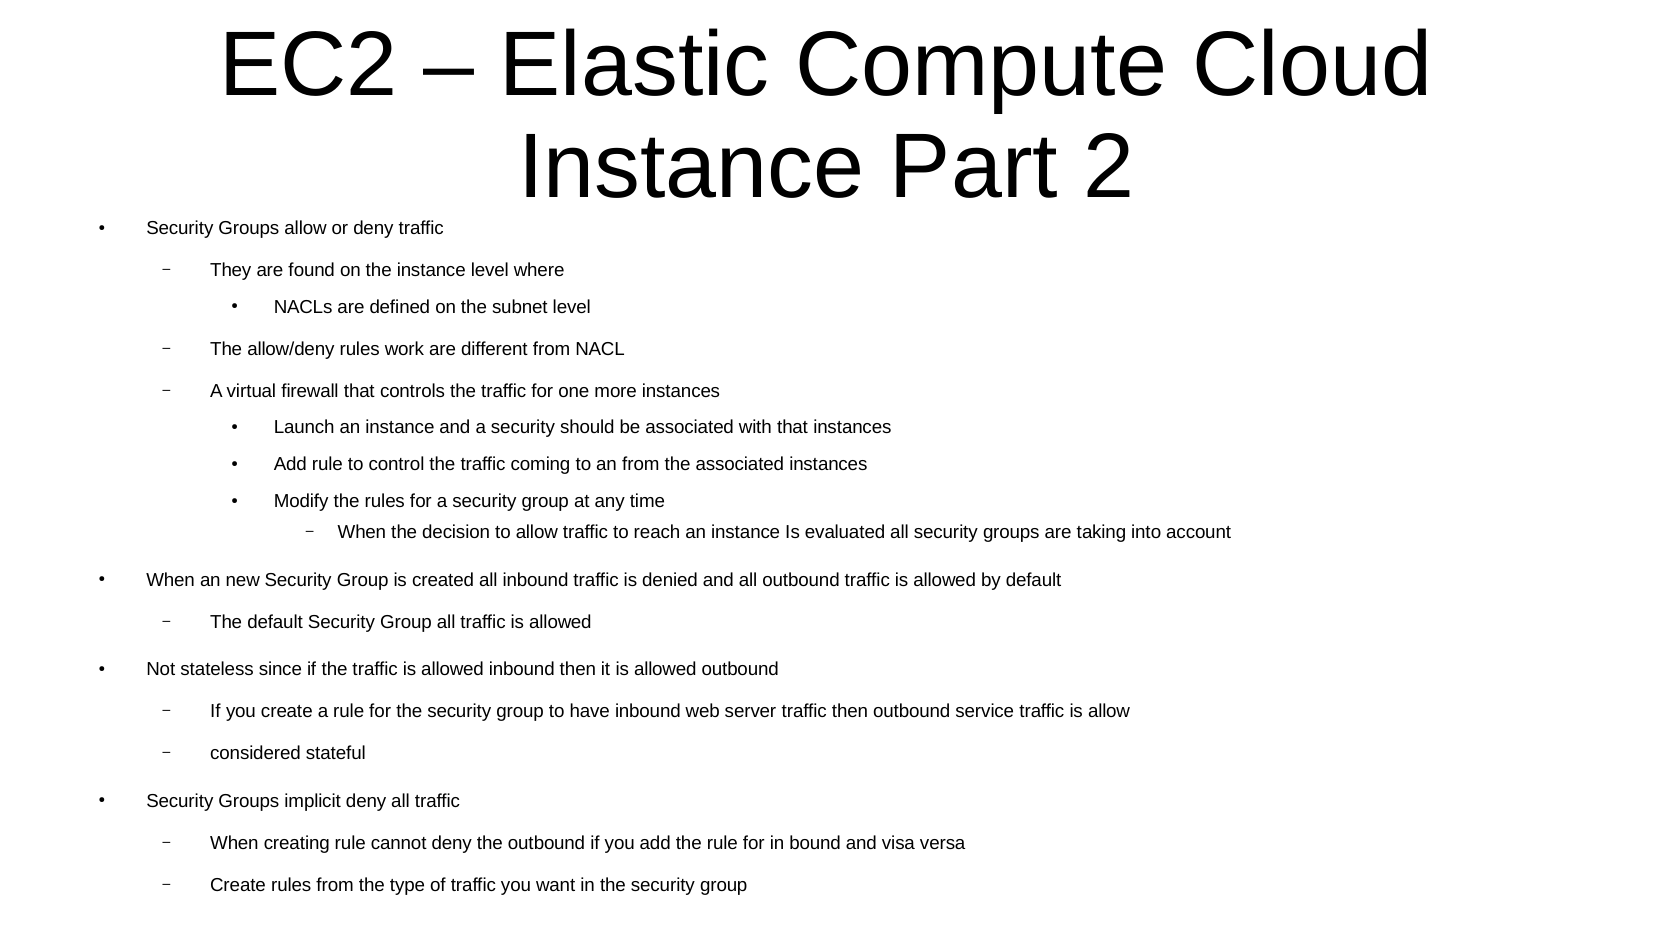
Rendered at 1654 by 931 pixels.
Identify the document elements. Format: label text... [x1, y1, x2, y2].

list Security Groups allow or deny traffic They are found on the instance level where NACLs are defined on the subnet level The allow/deny rules work are different from NACL A virtual firewall that controls the traffic for one more instances Launch an instance and a security should be associated with that instances Add rule to control the traffic coming to an from the associated instances Modify the rules for a security group at any time When the decision to allow traffic to reach an instance Is evaluated all security groups are taking into account When an new Security Group is created all inbound traffic is denied and all outbound traffic is allowed by default The default Security Group all traffic is allowed Not stateless since if the traffic is allowed inbound then it is allowed outbound If you create a rule for the security group to have inbound web server traffic then outbound service traffic is allow considered stateful Security Groups implicit deny all traffic When creating rule cannot deny the outbound if you add the rule for in bound and visa versa Create rules from the type of traffic you want in the security group [82, 217, 1621, 901]
title EC2 – Elastic Compute Cloud Instance Part 2 [82, 12, 1571, 217]
